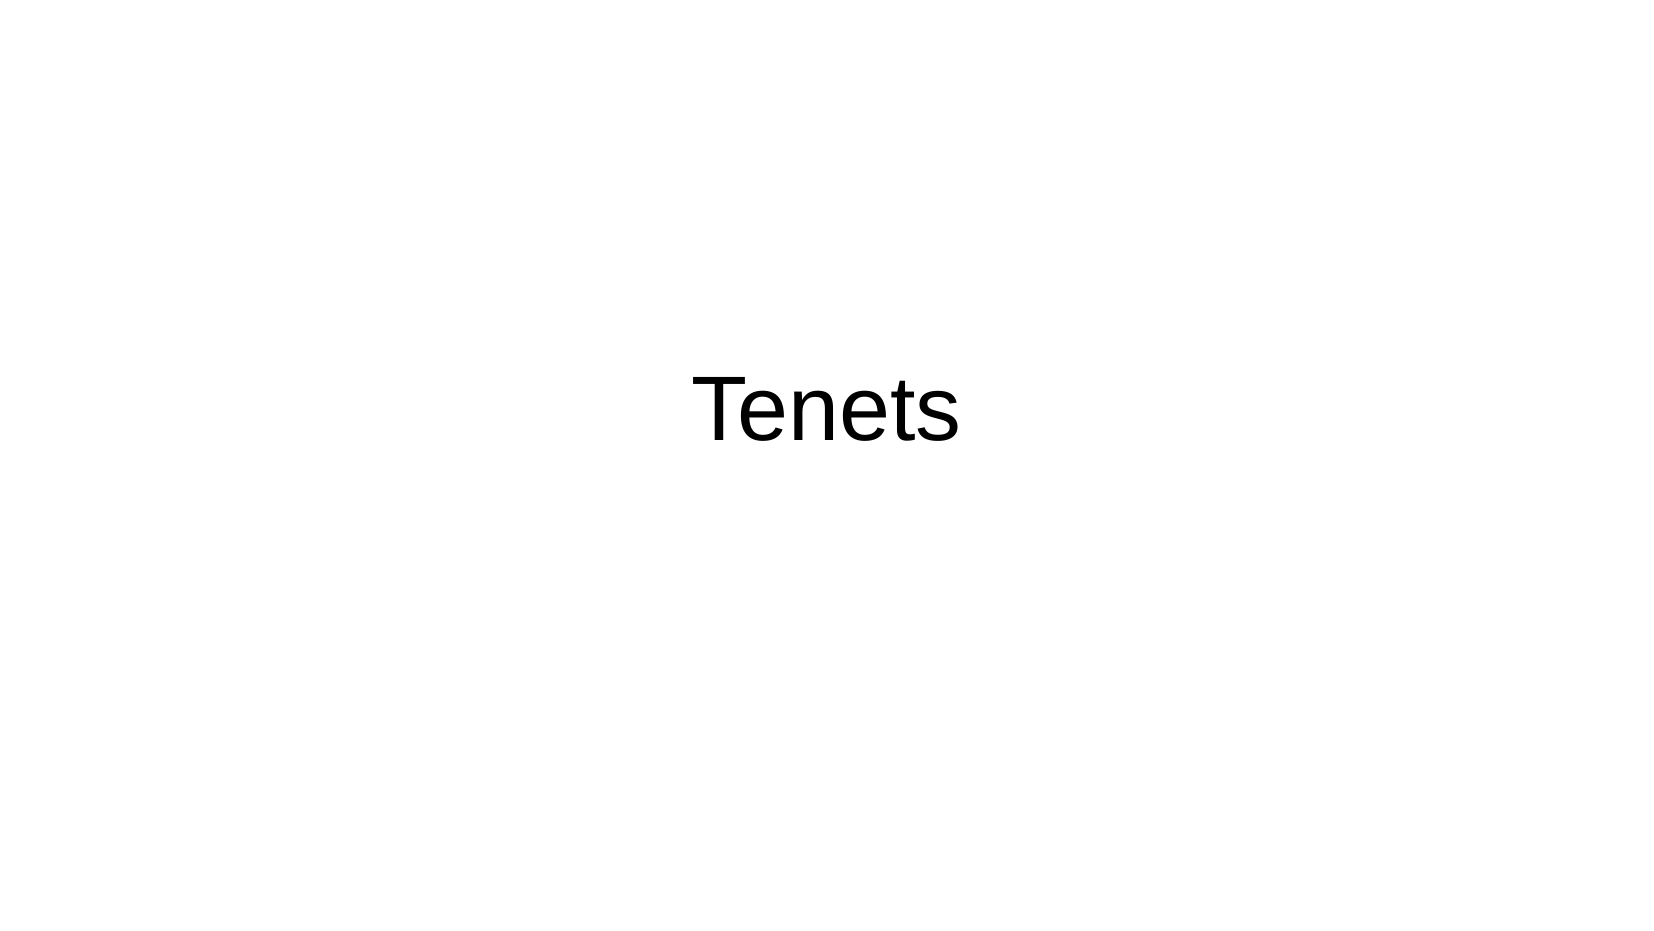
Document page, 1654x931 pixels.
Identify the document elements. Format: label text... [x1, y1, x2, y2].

title Tenets [82, 330, 1571, 486]
